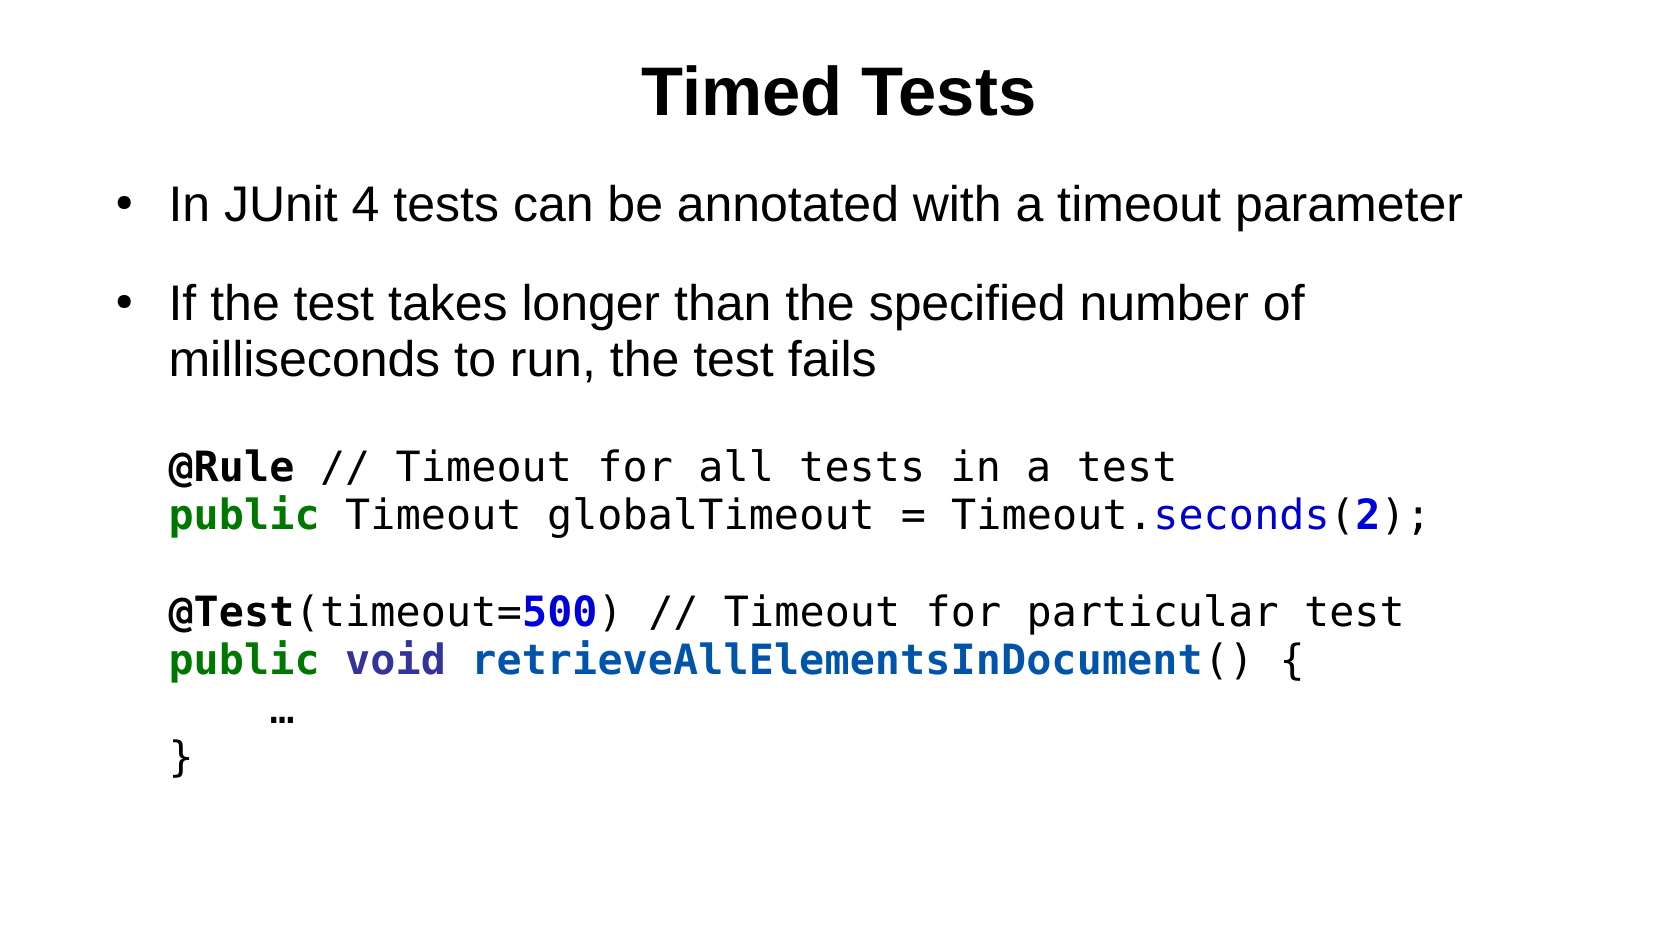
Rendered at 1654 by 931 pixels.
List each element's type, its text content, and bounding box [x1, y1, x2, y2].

title Timed Tests [82, 37, 1571, 147]
list In JUnit 4 tests can be annotated with a timeout parameter If the test takes longer than the specified number of milliseconds to run, the test fails @Rule // Timeout for all tests in a test public Timeout globalTimeout = Timeout.seconds(2); @Test(timeout=500) // Timeout for particular test public void retrieveAllElementsInDocument() { … } [82, 168, 1538, 889]
